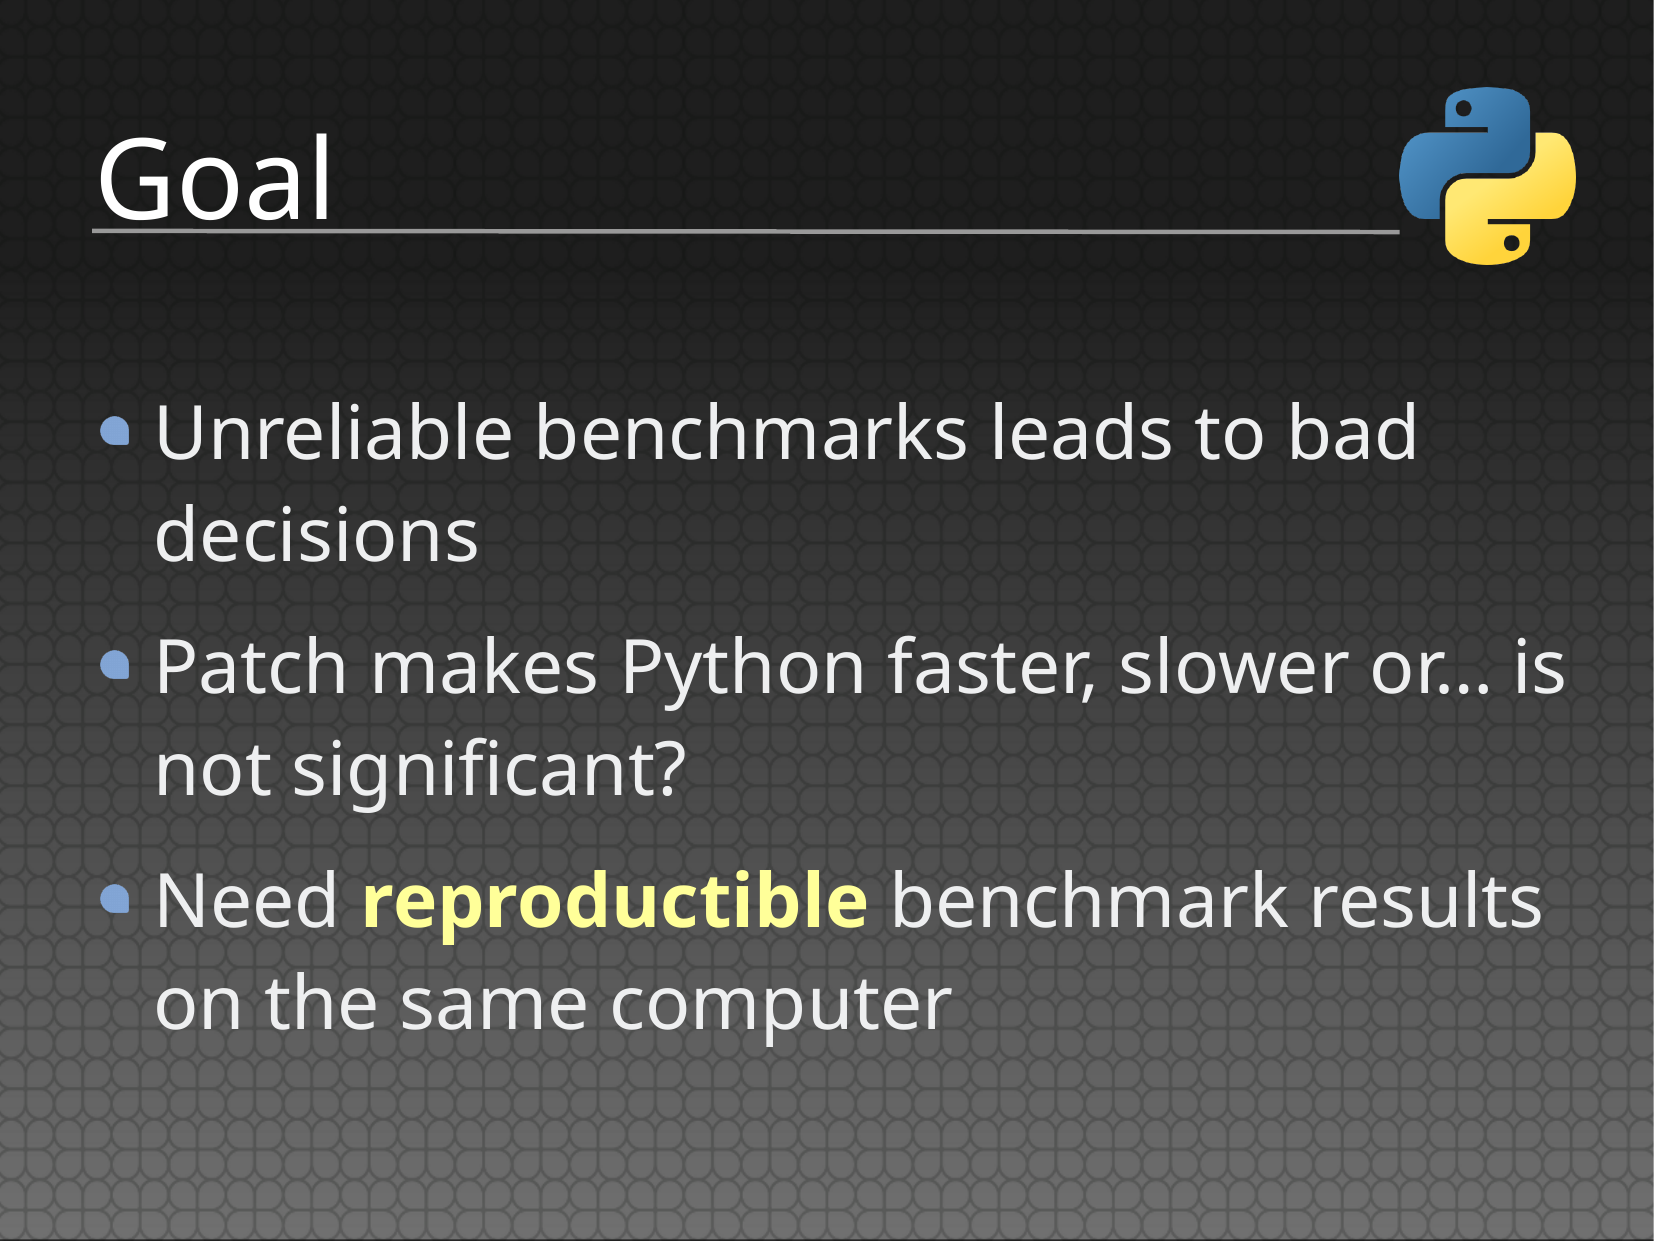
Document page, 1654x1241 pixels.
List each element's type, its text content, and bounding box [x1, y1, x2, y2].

title Goal [94, 100, 1426, 251]
list Unreliable benchmarks leads to bad decisions Patch makes Python faster, slower or… is not significant? Need reproductible benchmark results on the same computer [82, 379, 1571, 1119]
picture [0, 0, 1654, 1241]
